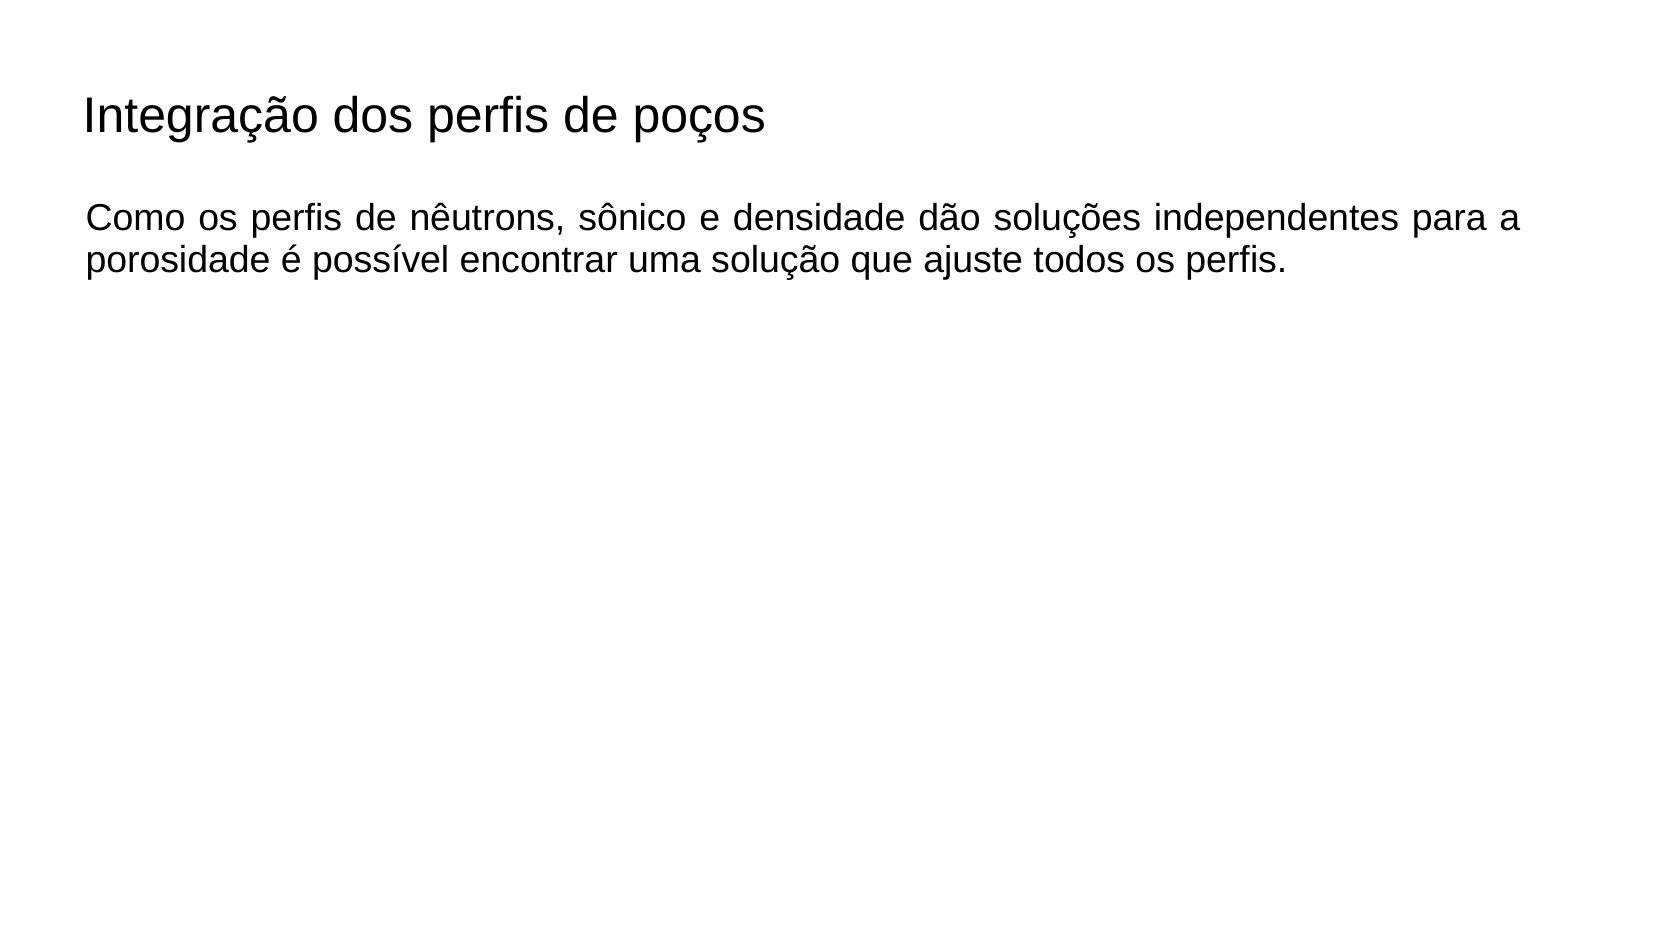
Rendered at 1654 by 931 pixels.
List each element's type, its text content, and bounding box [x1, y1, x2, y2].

text_box Como os perfis de nêutrons, sônico e densidade dão soluções independentes para a porosidade é possível encontrar uma solução que ajuste todos os perfis. [70, 188, 1536, 449]
title Integração dos perfis de poços [82, 37, 1571, 193]
